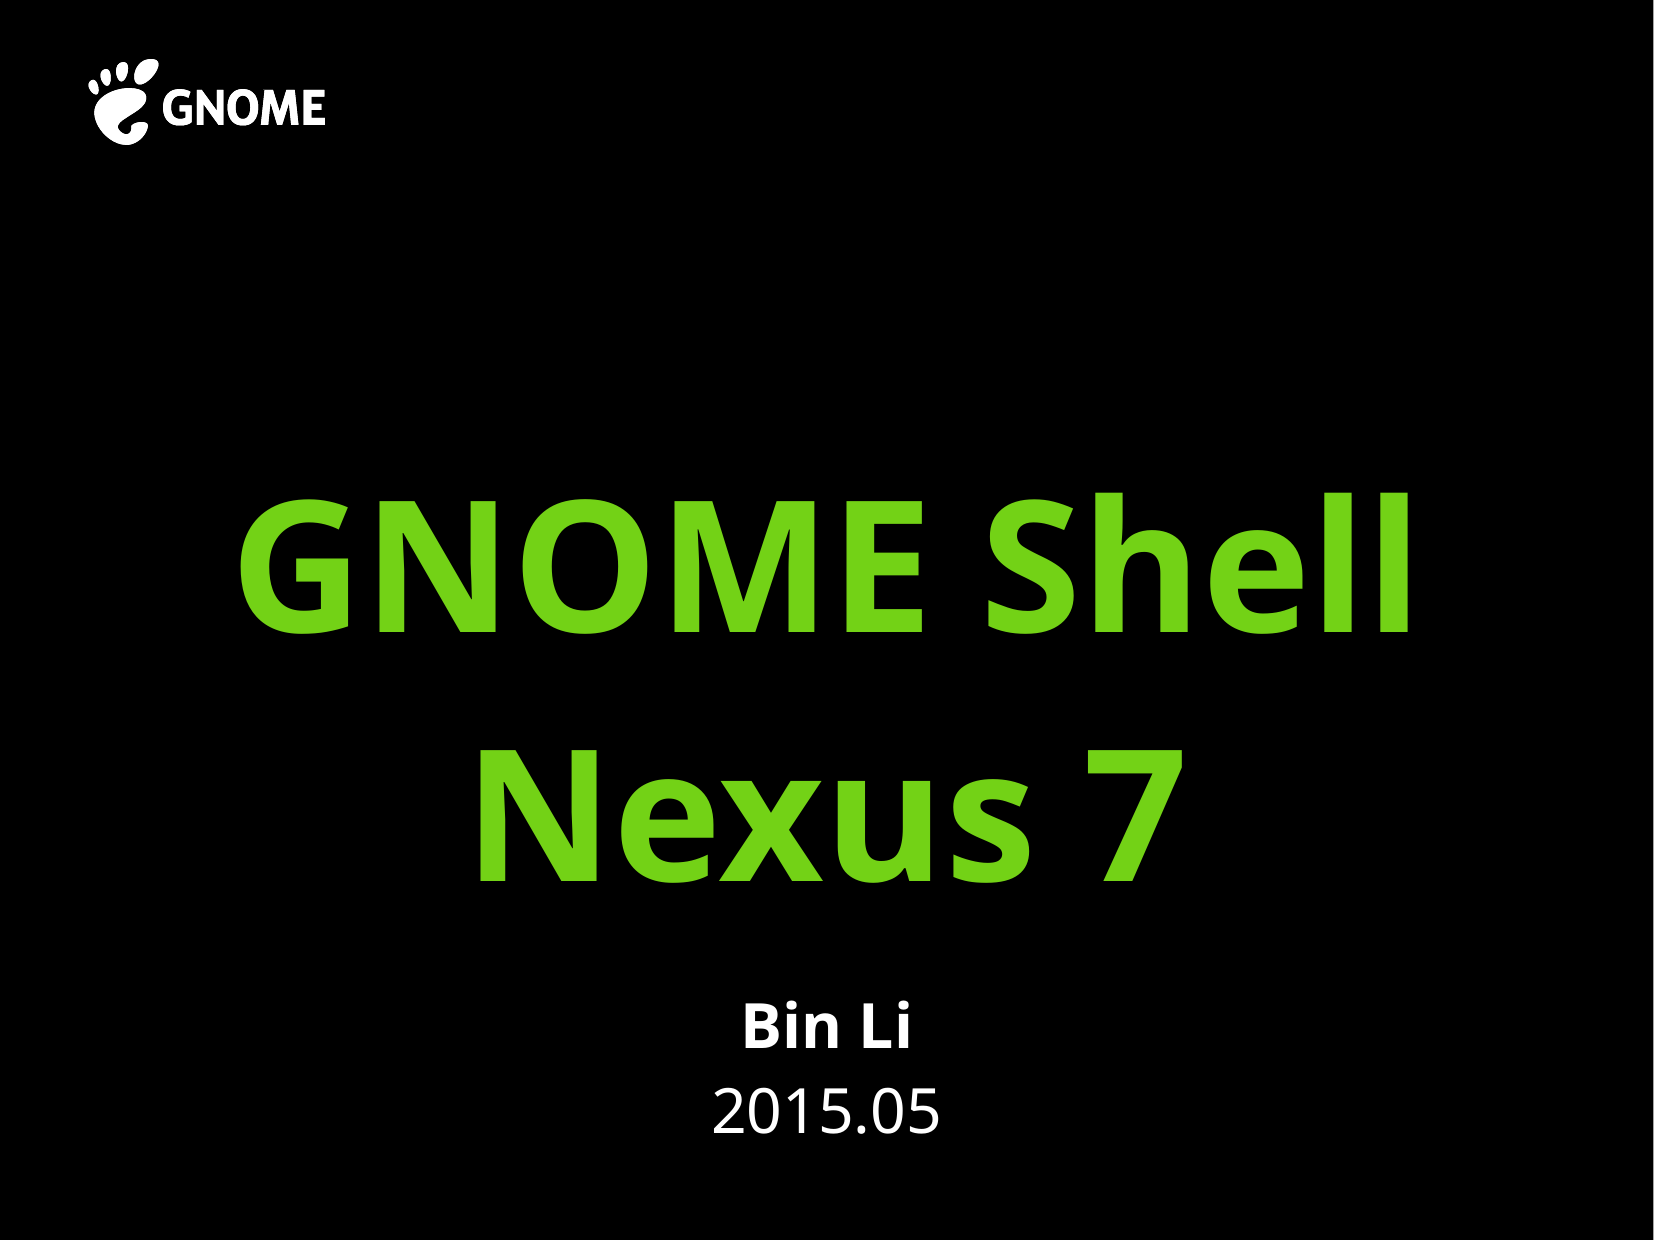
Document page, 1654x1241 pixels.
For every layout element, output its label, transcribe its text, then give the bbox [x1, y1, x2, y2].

text_box [303, 89, 325, 125]
text_box [134, 59, 159, 85]
text_box [116, 62, 129, 82]
text_box [163, 89, 192, 126]
text_box [100, 69, 111, 86]
text_box [227, 89, 259, 126]
text_box [94, 88, 148, 145]
text_box GNOME Shell Nexus 7 [118, 85, 1536, 890]
text_box [260, 89, 299, 125]
text_box [88, 79, 99, 95]
text_box [196, 89, 224, 125]
text_box Bin Li 2015.05 [118, 974, 1536, 1182]
